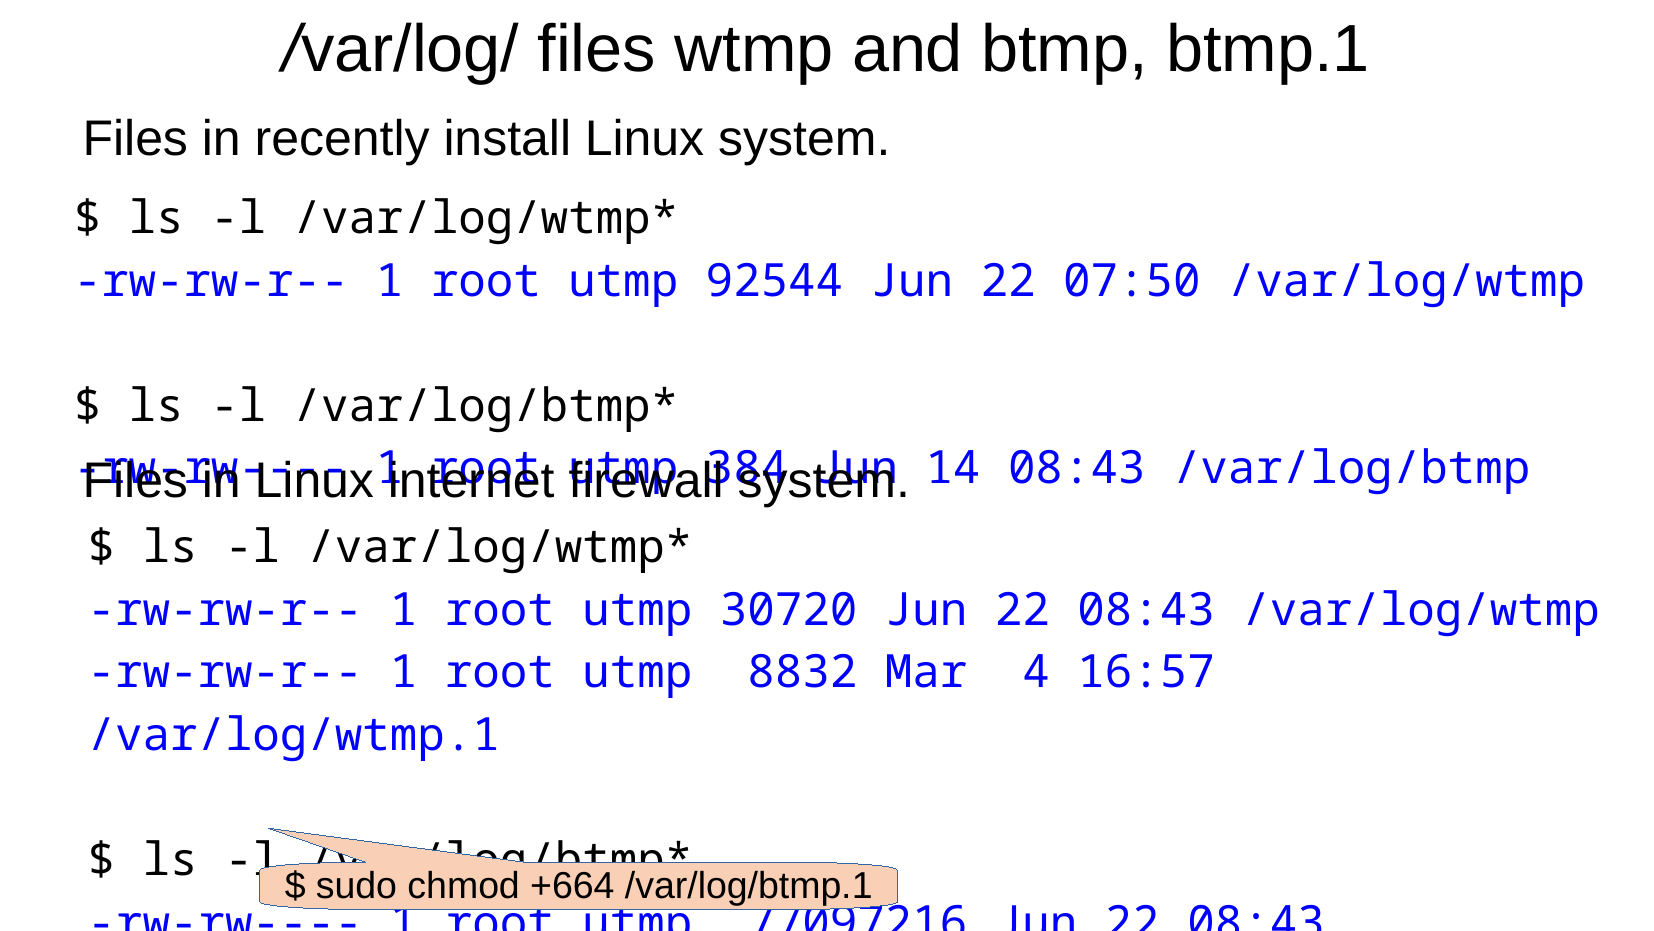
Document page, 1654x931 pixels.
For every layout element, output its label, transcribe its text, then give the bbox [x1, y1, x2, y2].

text_box Files in Linux internet firewall system. [82, 452, 1571, 506]
text_box $ ls -l /var/log/wtmp* -rw-rw-r-- 1 root utmp 30720 Jun 22 08:43 /var/log/wtmp -rw-rw-r-- 1 root utmp 8832 Mar 4 16:57 /var/log/wtmp.1 $ ls -l /var/log/btmp* -rw-rw---- 1 root utmp 77097216 Jun 22 08:43 /var/log/btmp -rw-rw-r-- 1 root utmp 220089216 Jun 1 00:00 /var/log/btmp.1 [72, 506, 1642, 863]
text_box $ ls -l /var/log/wtmp* -rw-rw-r-- 1 root utmp 92544 Jun 22 07:50 /var/log/wtmp $ ls -l /var/log/btmp* -rw-rw---- 1 root utmp 384 Jun 14 08:43 /var/log/btmp [59, 177, 1629, 438]
subtitle Files in recently install Linux system. [82, 110, 1571, 177]
title /var/log/ files wtmp and btmp, btmp.1 [82, 10, 1571, 86]
text_box $ sudo chmod +664 /var/log/btmp.1 [259, 828, 898, 910]
